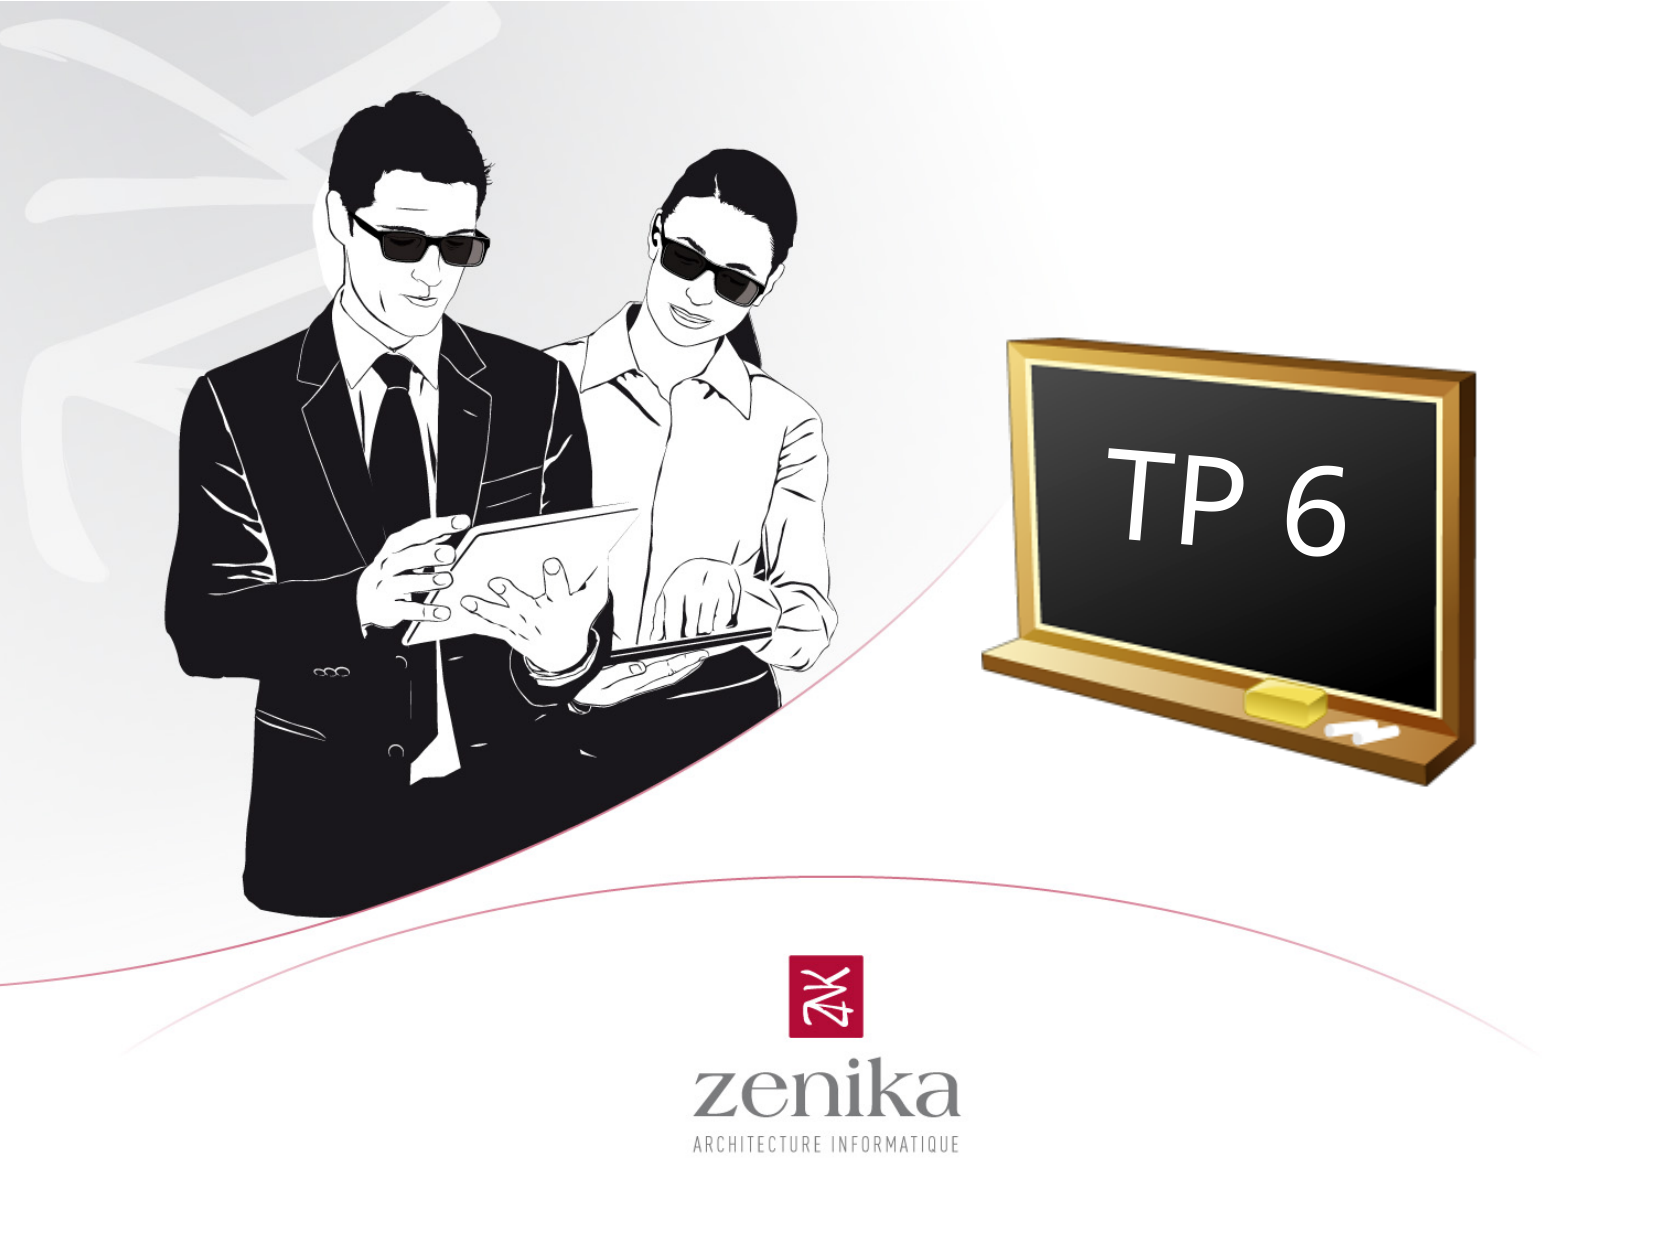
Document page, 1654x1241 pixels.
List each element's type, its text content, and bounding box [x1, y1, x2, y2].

picture [0, 1, 1652, 1241]
text_box TP 6 [1081, 395, 1391, 610]
subtitle [885, 590, 1571, 875]
